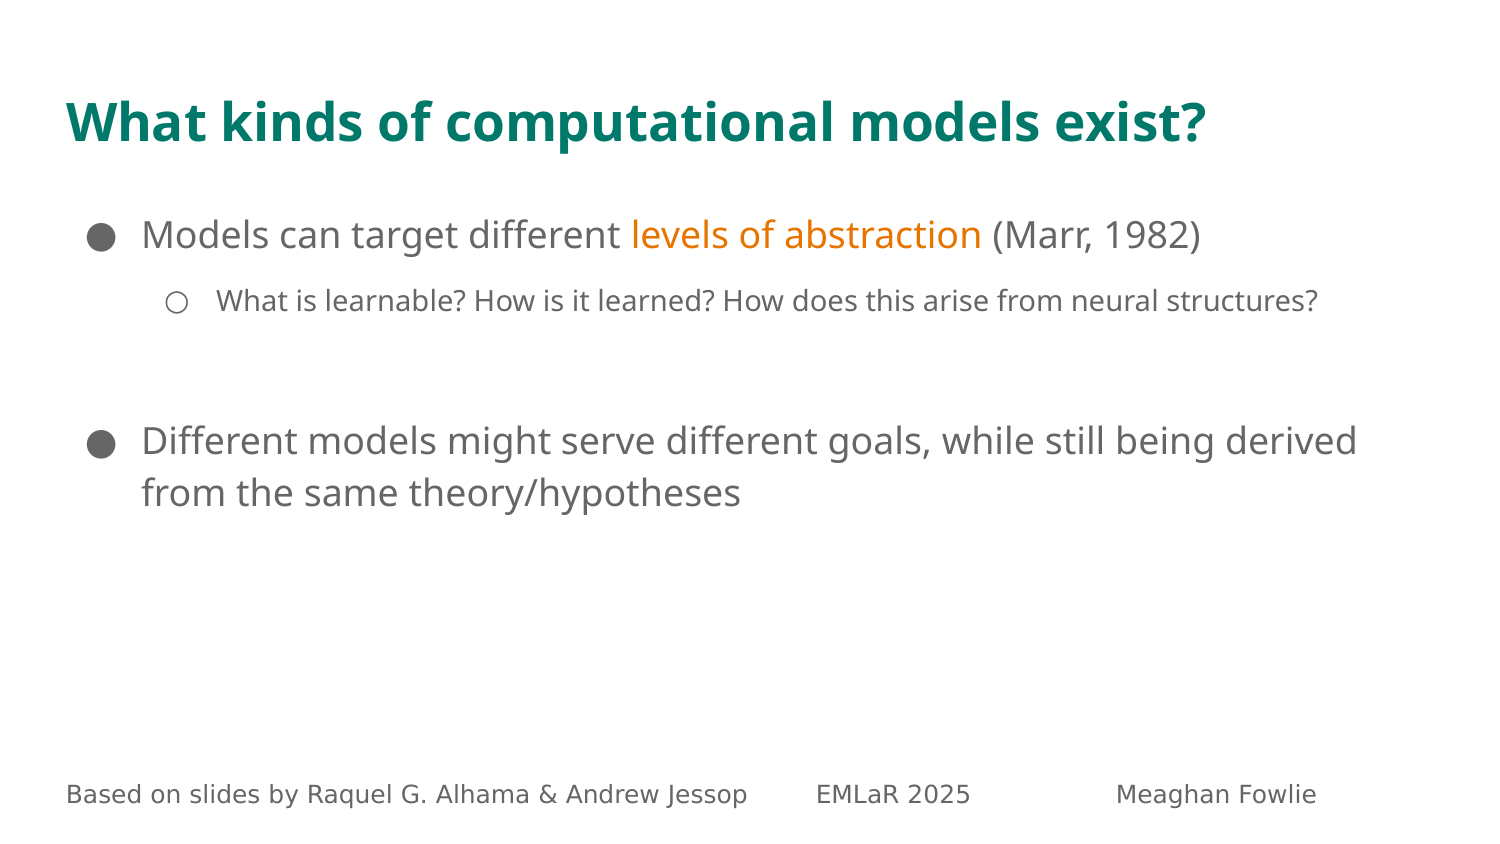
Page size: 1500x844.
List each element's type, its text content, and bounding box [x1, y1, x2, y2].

title What kinds of computational models exist? [51, 72, 1449, 167]
list Models can target different levels of abstraction (Marr, 1982) What is learnable? How is it learned? How does this arise from neural structures? Different models might serve different goals, while still being derived from the same theory/hypotheses [51, 189, 1449, 750]
